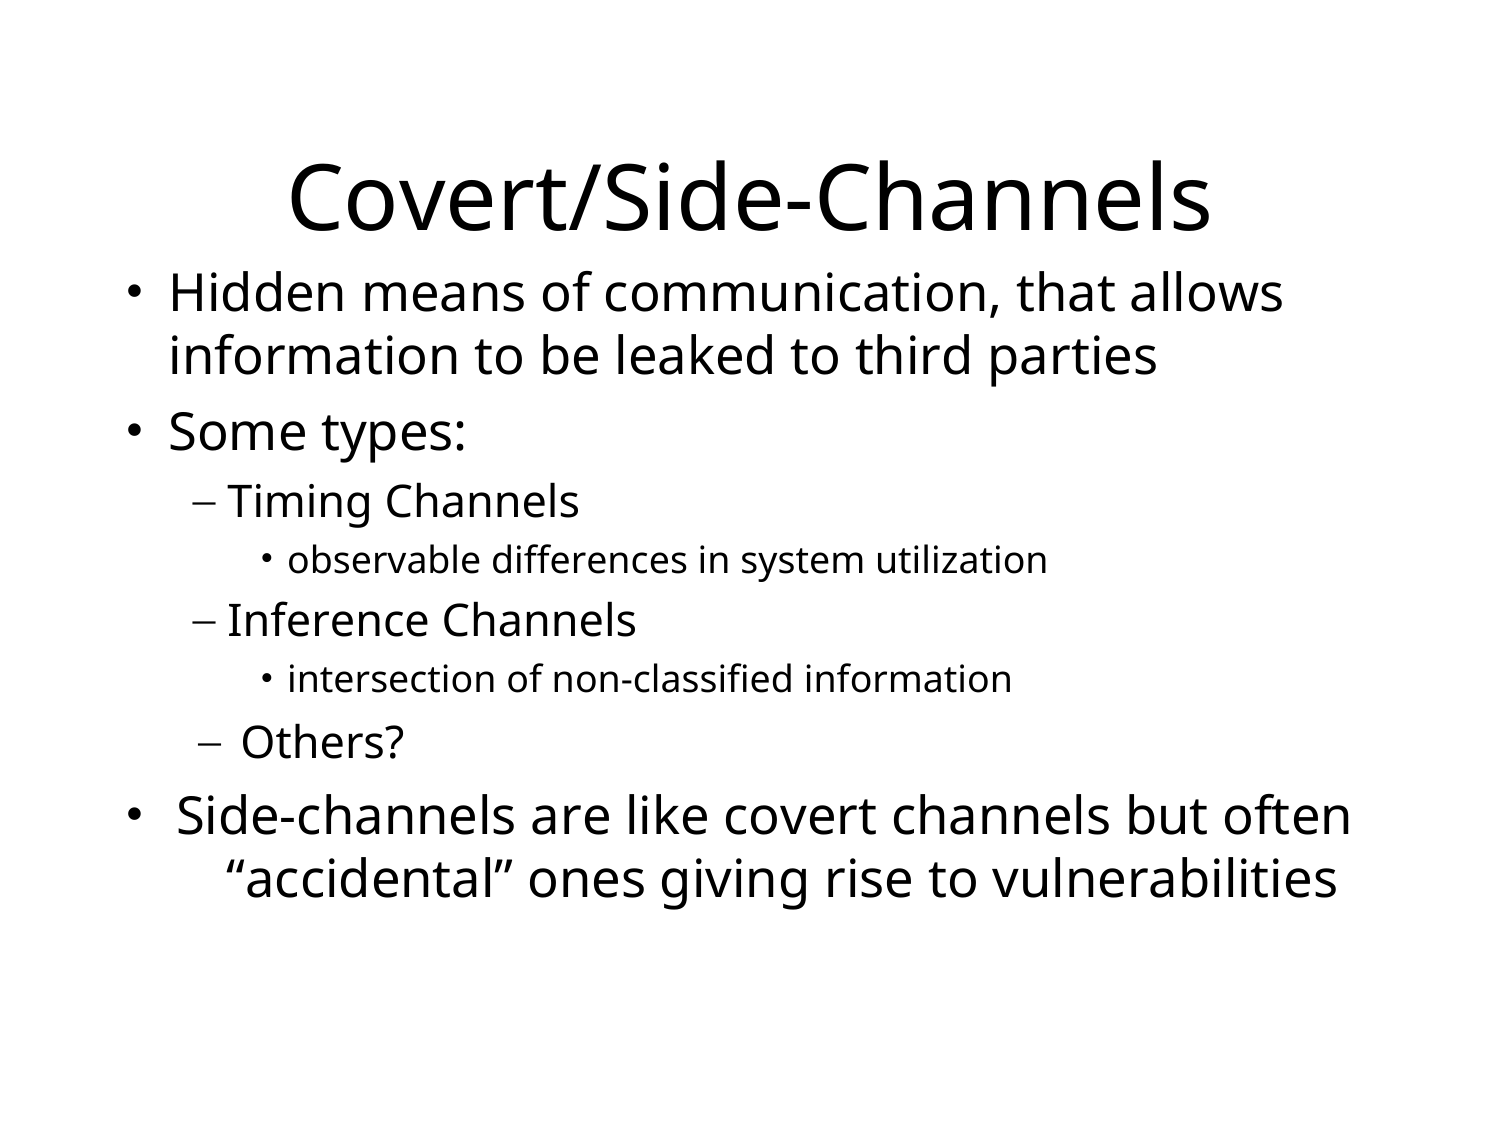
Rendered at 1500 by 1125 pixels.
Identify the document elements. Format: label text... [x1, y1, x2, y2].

list Hidden means of communication, that allows information to be leaked to third parties Some types: Timing Channels observable differences in system utilization Inference Channels intersection of non-classified information Others? Side-channels are like covert channels but often “accidental” ones giving rise to vulnerabilities [110, 251, 1386, 969]
title Covert/Side-Channels [112, 99, 1388, 288]
